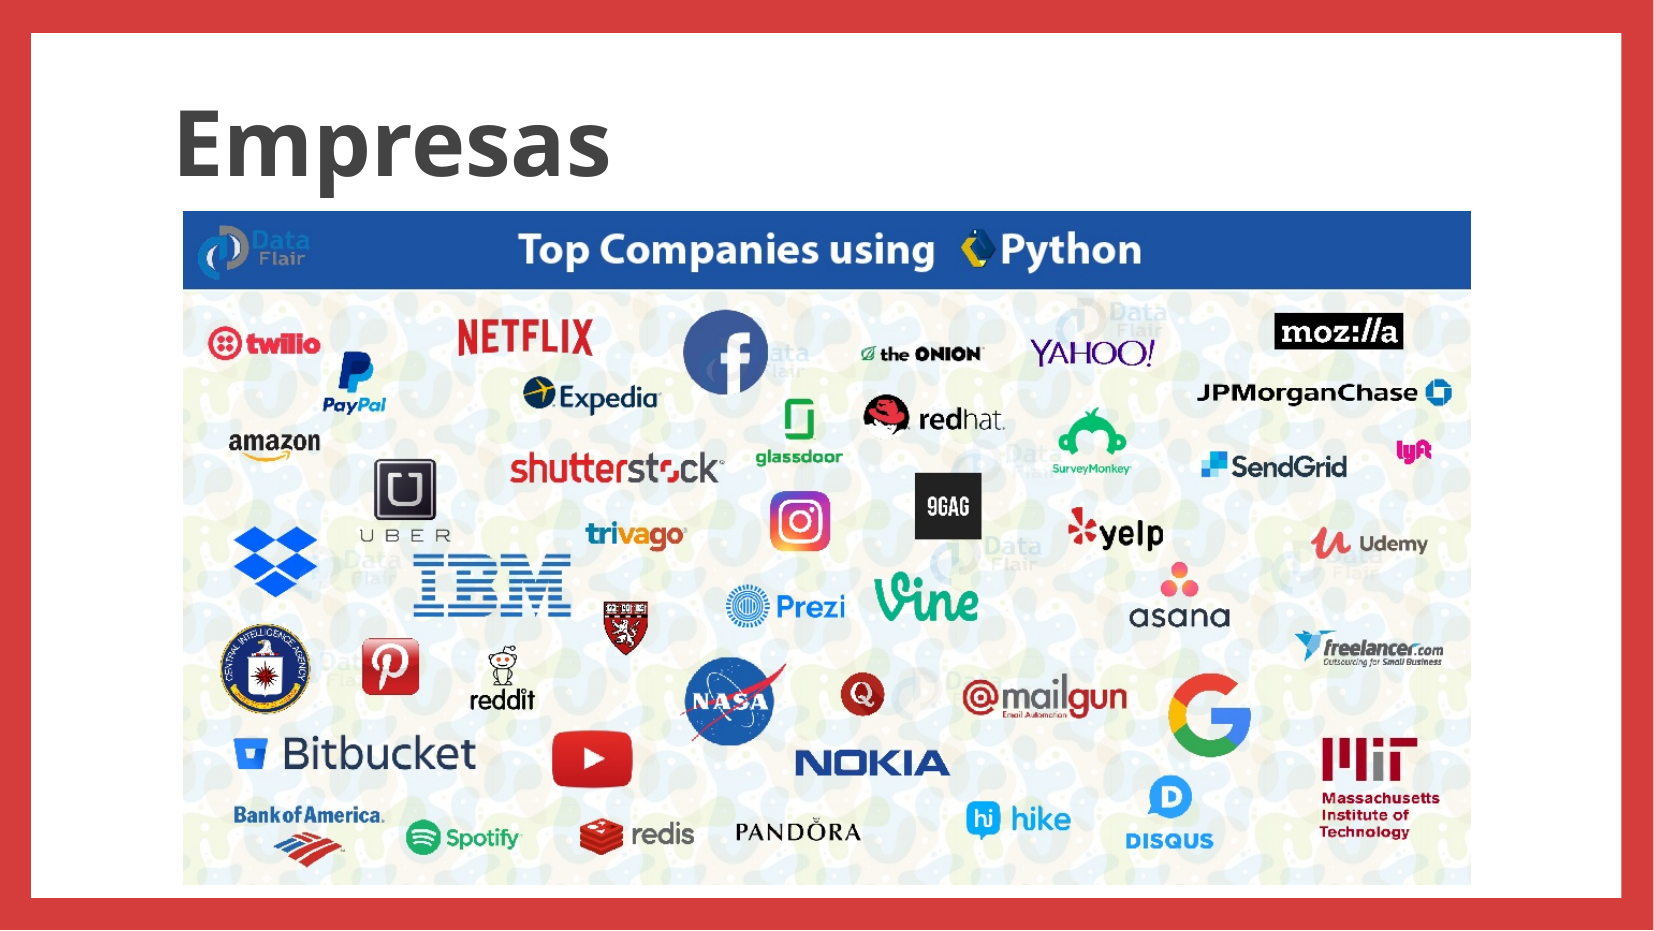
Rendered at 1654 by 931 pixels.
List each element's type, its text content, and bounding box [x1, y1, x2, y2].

picture [183, 211, 1471, 885]
title Empresas [157, 54, 1497, 239]
